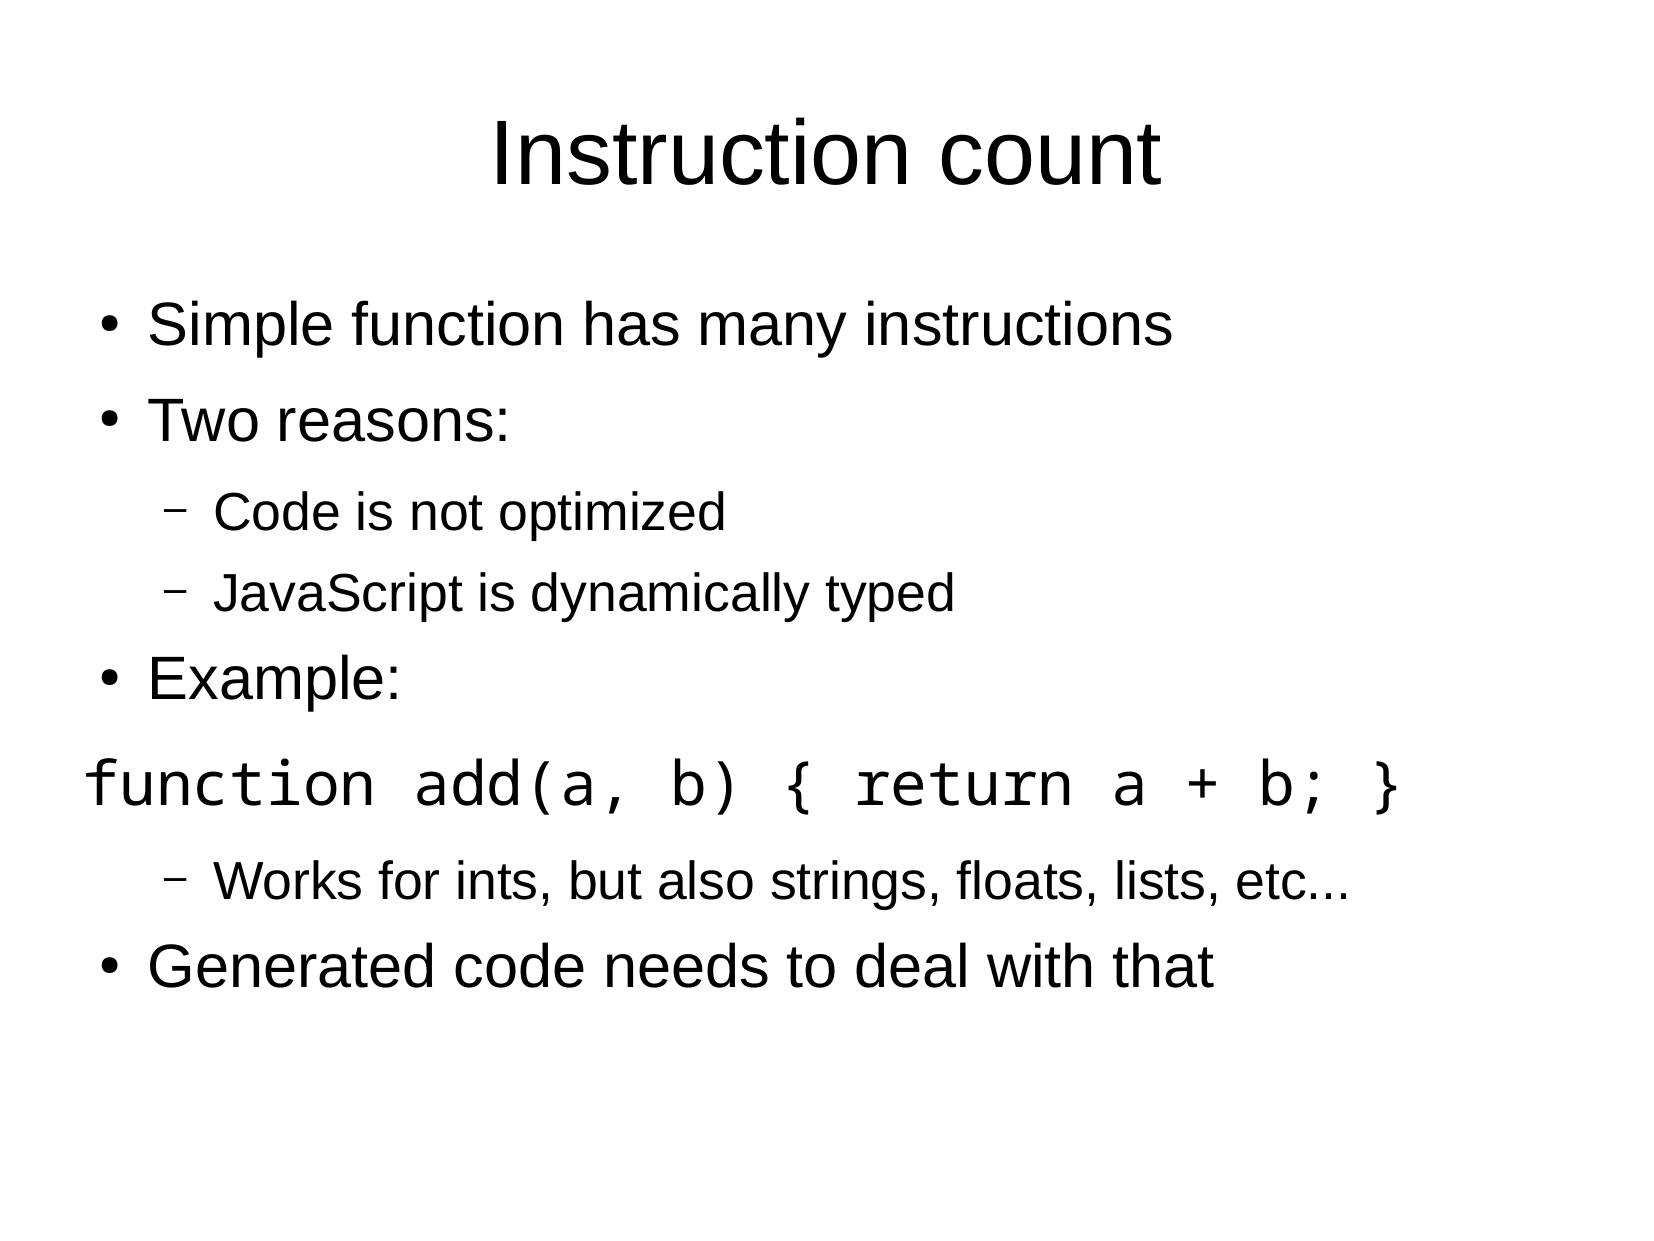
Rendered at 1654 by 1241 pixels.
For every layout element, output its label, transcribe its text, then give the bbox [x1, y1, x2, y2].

title Instruction count [82, 49, 1571, 257]
list Simple function has many instructions Two reasons: Code is not optimized JavaScript is dynamically typed Example: function add(a, b) { return a + b; } Works for ints, but also strings, floats, lists, etc... Generated code needs to deal with that [82, 290, 1571, 1010]
